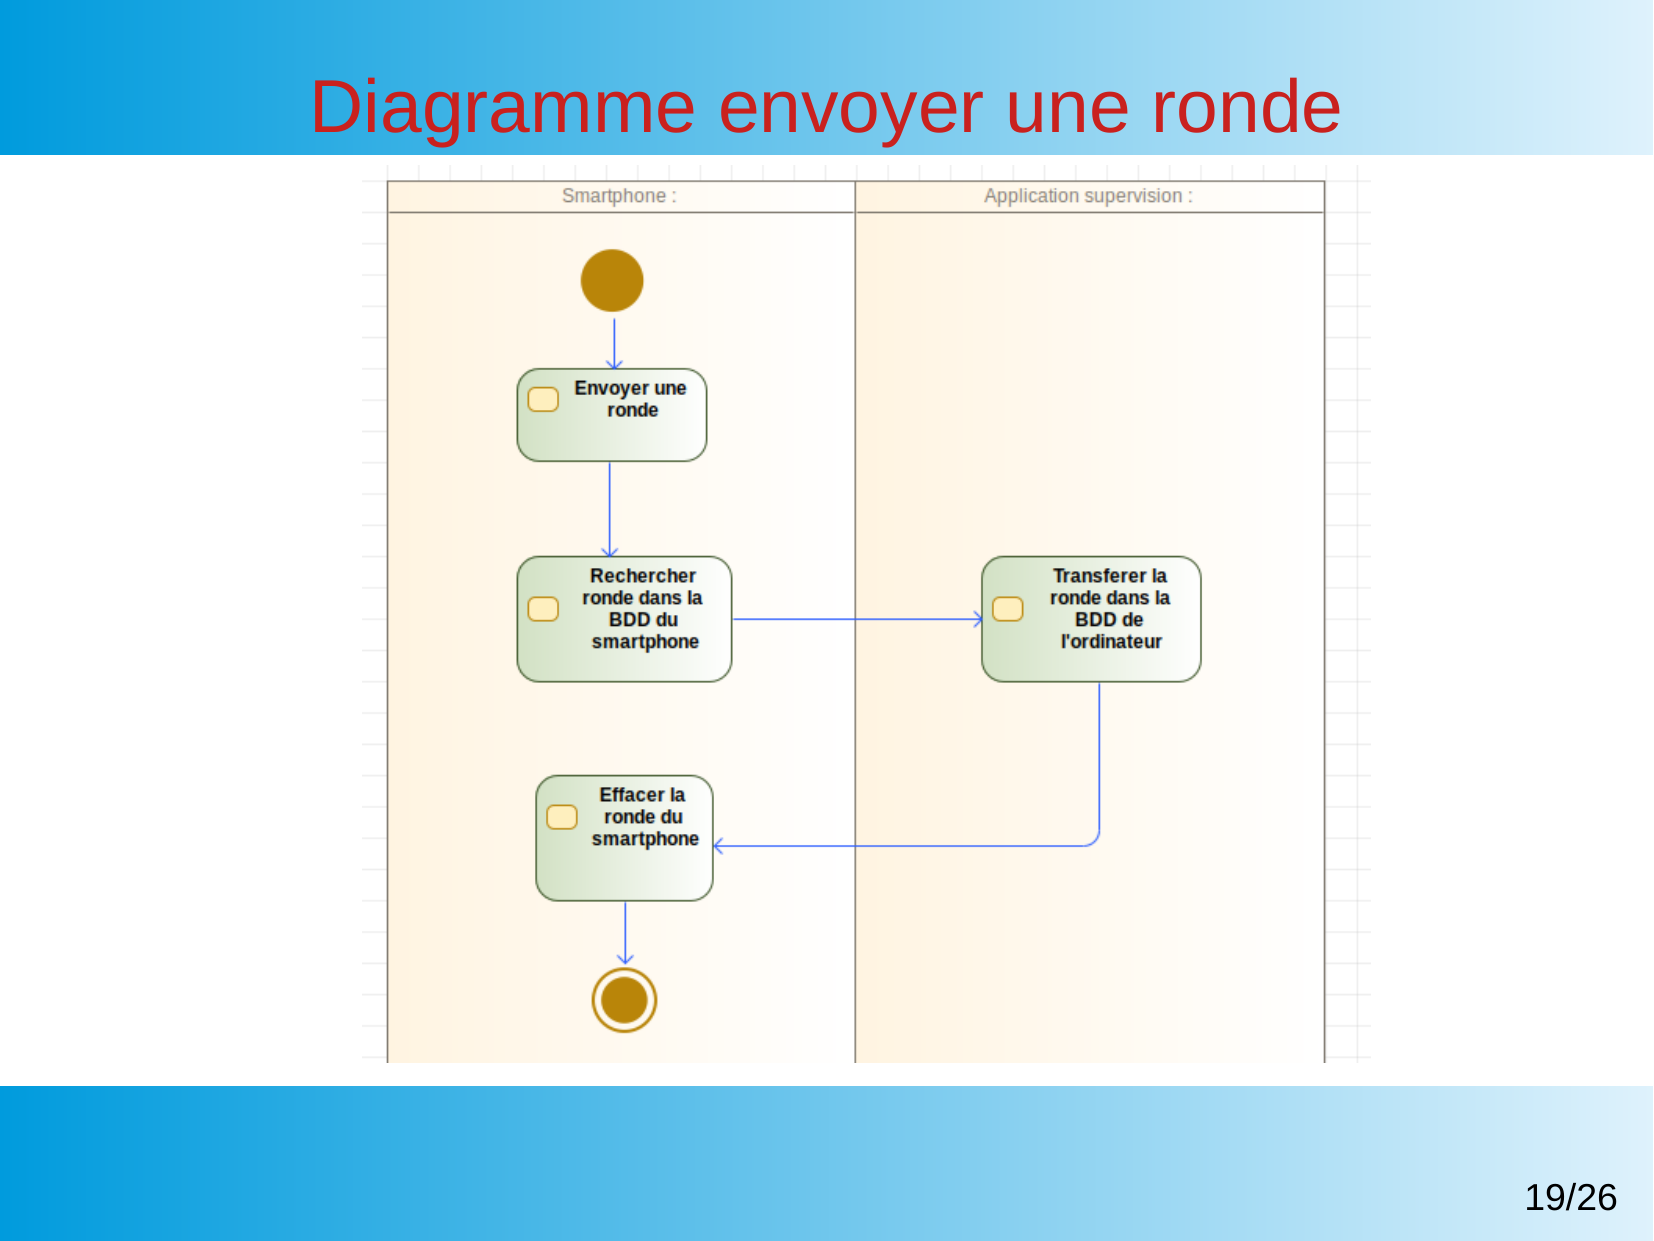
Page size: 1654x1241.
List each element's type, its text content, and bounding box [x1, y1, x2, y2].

text_box <numéro>/26 [1509, 1169, 1654, 1240]
title Diagramme envoyer une ronde [82, 35, 1571, 178]
picture [362, 165, 1371, 1063]
